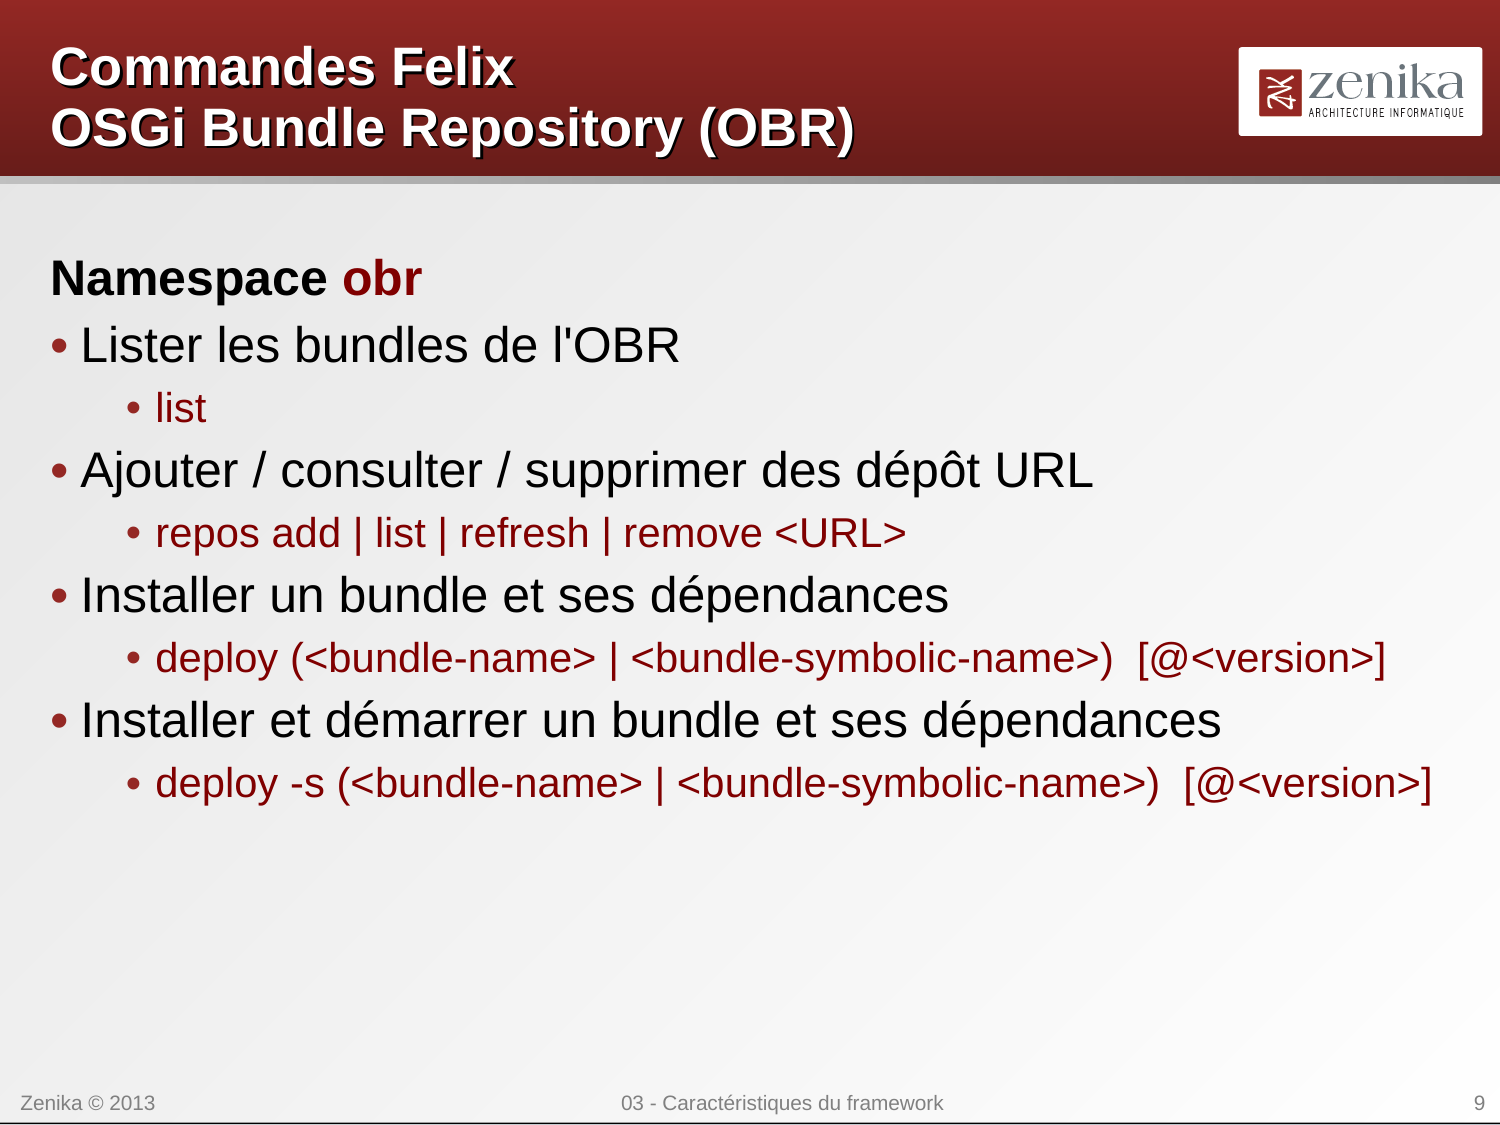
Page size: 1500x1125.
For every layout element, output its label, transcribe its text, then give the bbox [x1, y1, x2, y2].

picture [1257, 58, 1464, 125]
title Commandes Felix OSGi Bundle Repository (OBR) [50, 15, 1206, 180]
list Namespace obr Lister les bundles de l'OBR list Ajouter / consulter / supprimer des dépôt URL repos add | list | refresh | remove <URL> Installer un bundle et ses dépendances deploy (<bundle-name> | <bundle-symbolic-name>) [@<version>] Installer et démarrer un bundle et ses dépendances deploy -s (<bundle-name> | <bundle-symbolic-name>) [@<version>] [50, 249, 1477, 1064]
